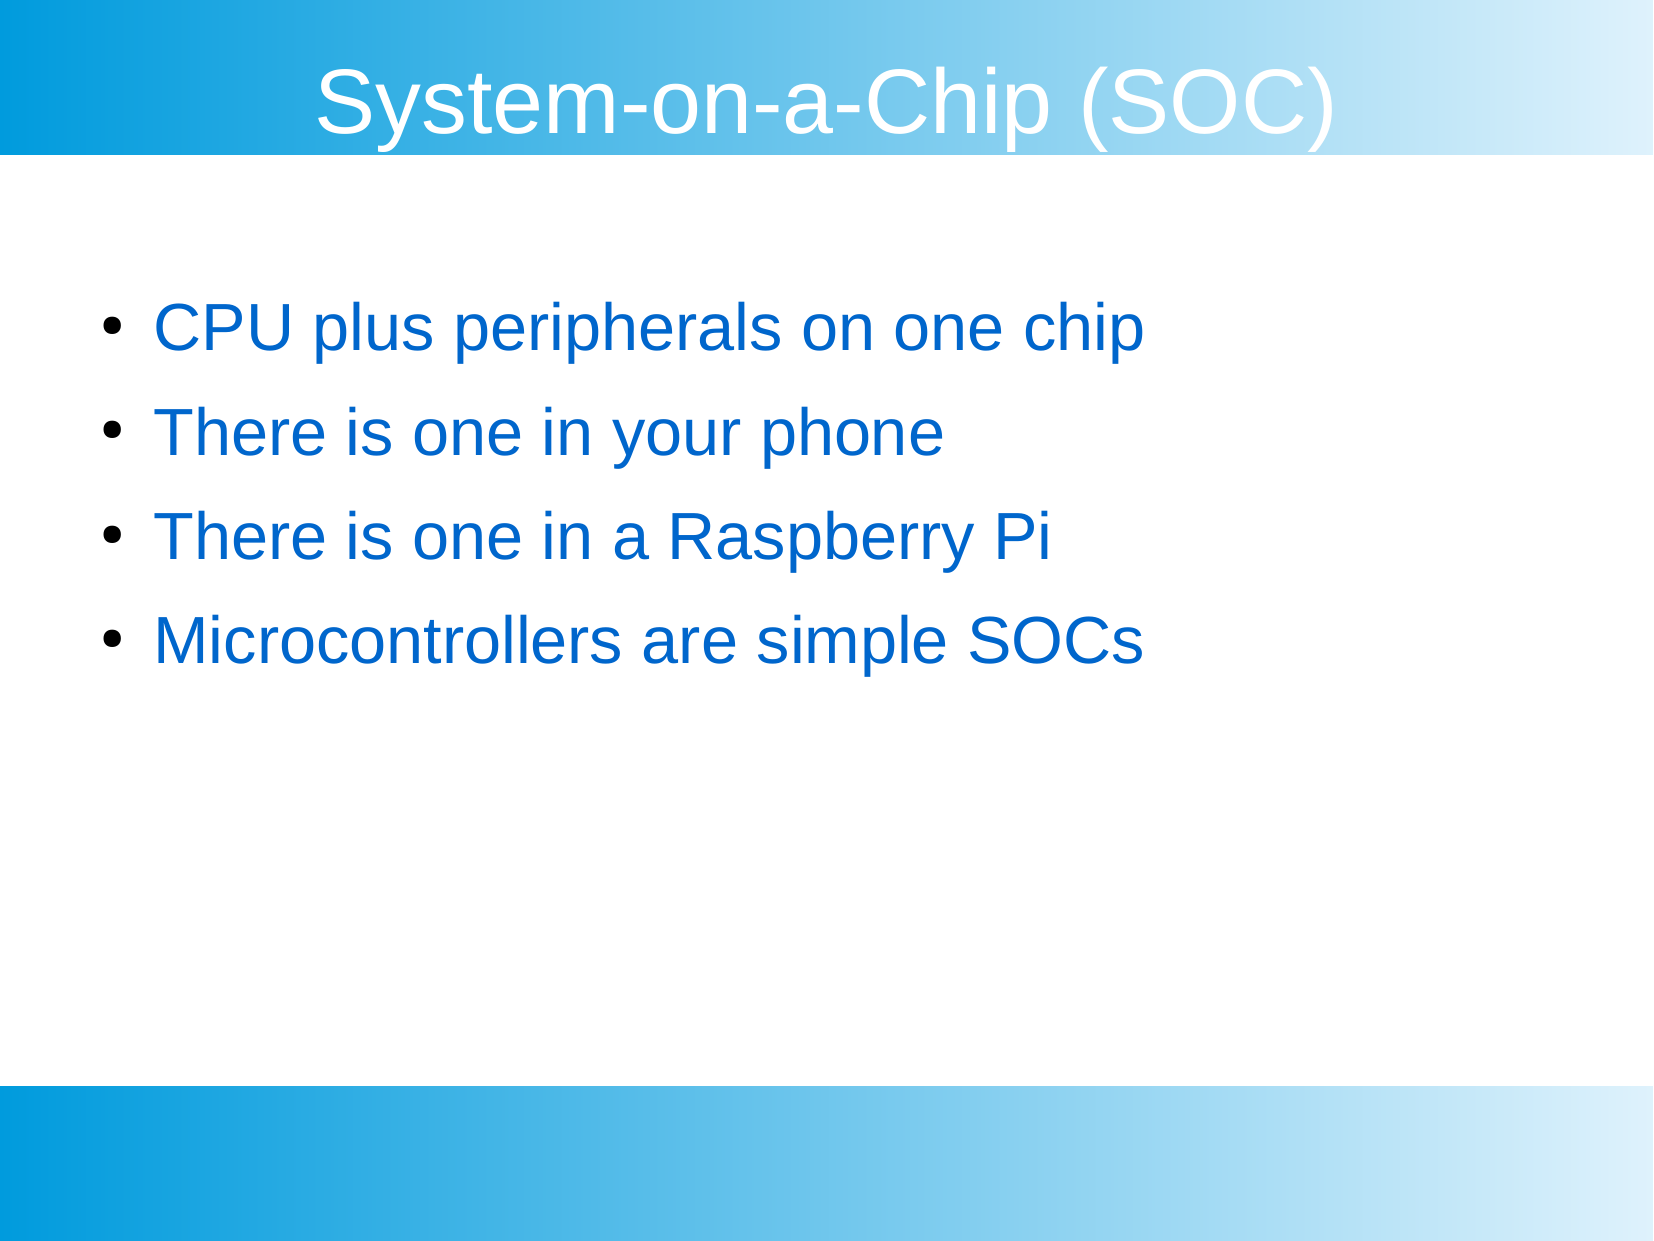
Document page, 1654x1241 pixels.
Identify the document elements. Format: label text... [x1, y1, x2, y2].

list CPU plus peripherals on one chip There is one in your phone There is one in a Raspberry Pi Microcontrollers are simple SOCs [82, 290, 1571, 1010]
title System-on-a-Chip (SOC) [82, 49, 1571, 155]
